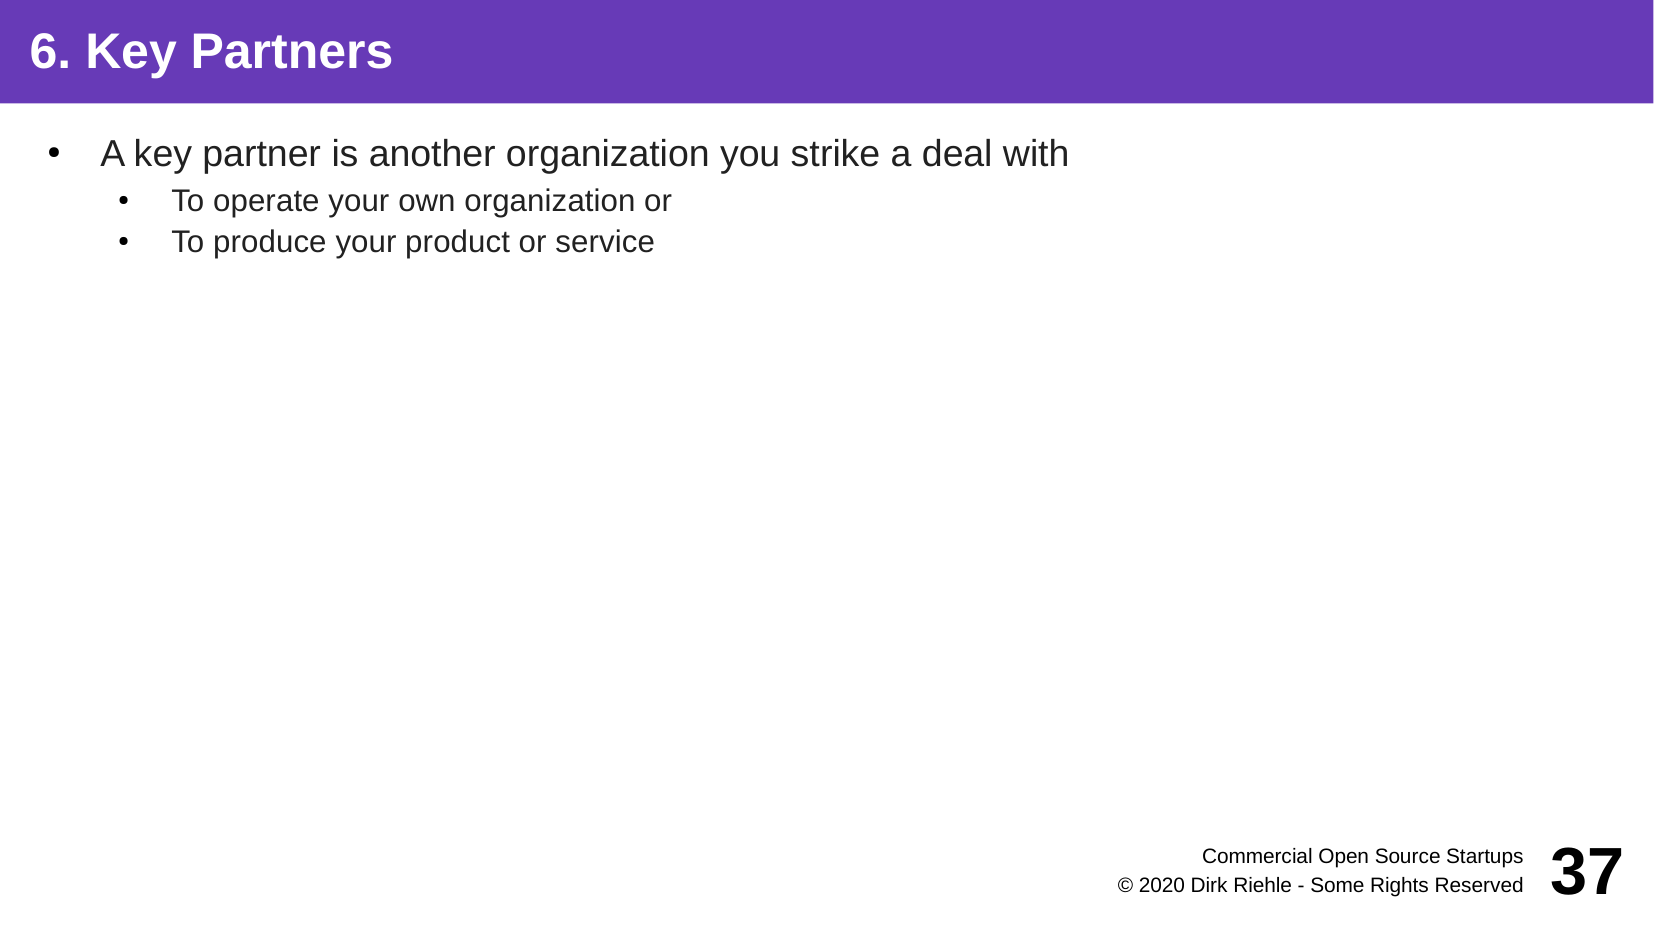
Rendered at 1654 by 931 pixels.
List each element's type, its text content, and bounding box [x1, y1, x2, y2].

list A key partner is another organization you strike a deal with To operate your own organization or To produce your product or service [29, 132, 1625, 813]
title 6. Key Partners [0, 0, 1654, 104]
